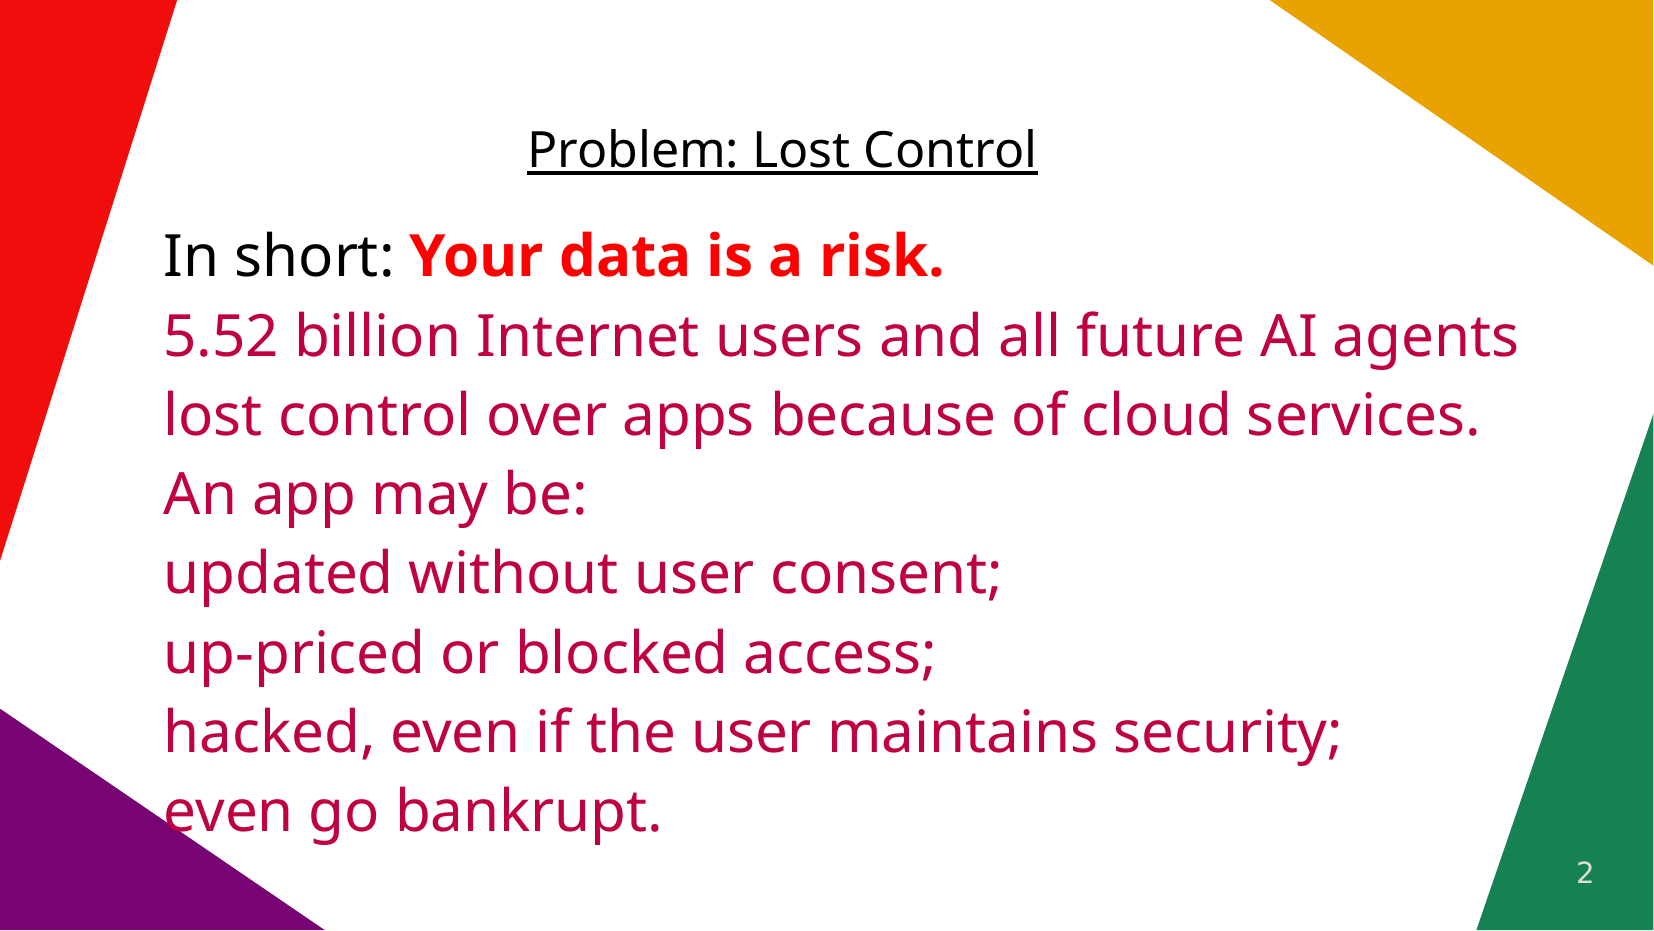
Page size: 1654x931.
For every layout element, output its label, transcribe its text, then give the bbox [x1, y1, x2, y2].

text_box Problem: Lost Control [383, 59, 1182, 237]
text_box In short: Your data is a risk. 5.52 billion Internet users and all future AI agents lost control over apps because of cloud services. An app may be: updated without user consent; up-priced or blocked access; hacked, even if the user maintains security; even go bankrupt. [177, 265, 1506, 798]
